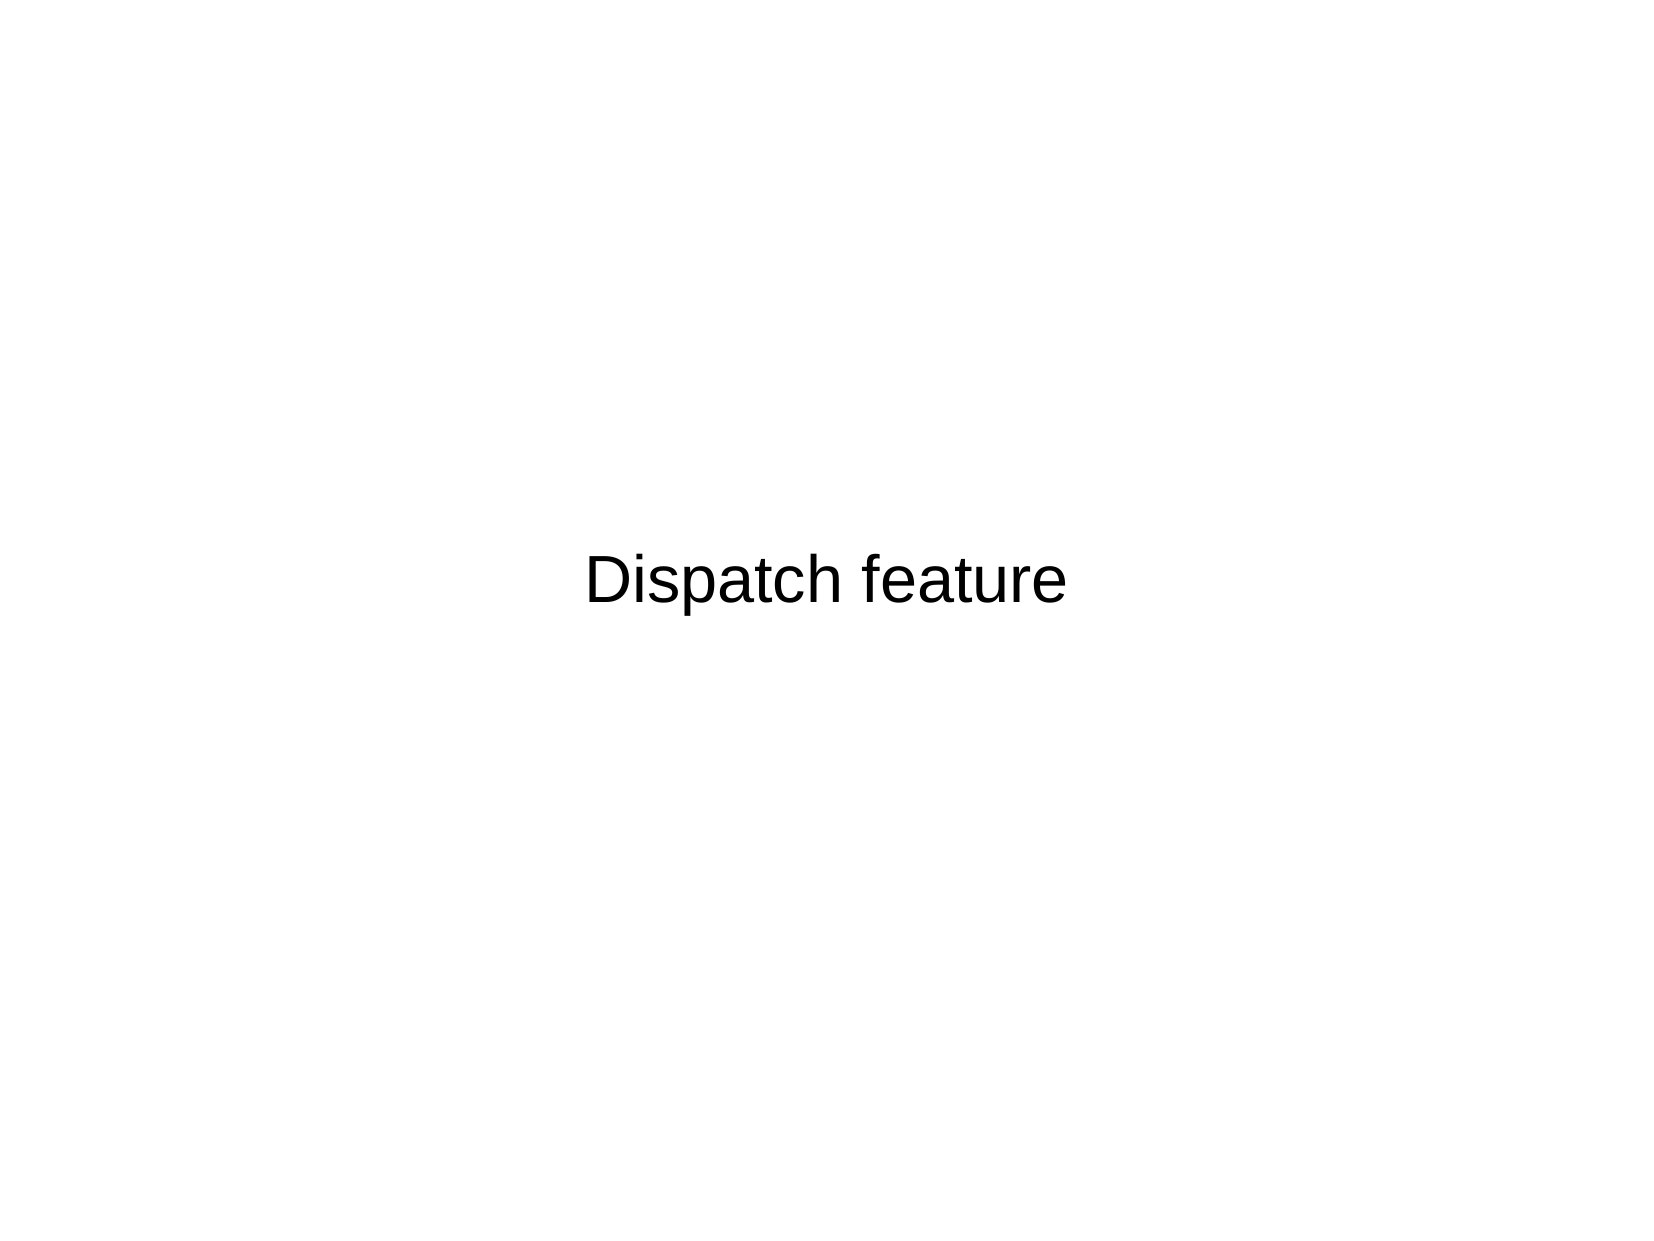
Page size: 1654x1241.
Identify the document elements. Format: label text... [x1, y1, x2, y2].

subtitle Dispatch feature [82, 49, 1571, 1109]
